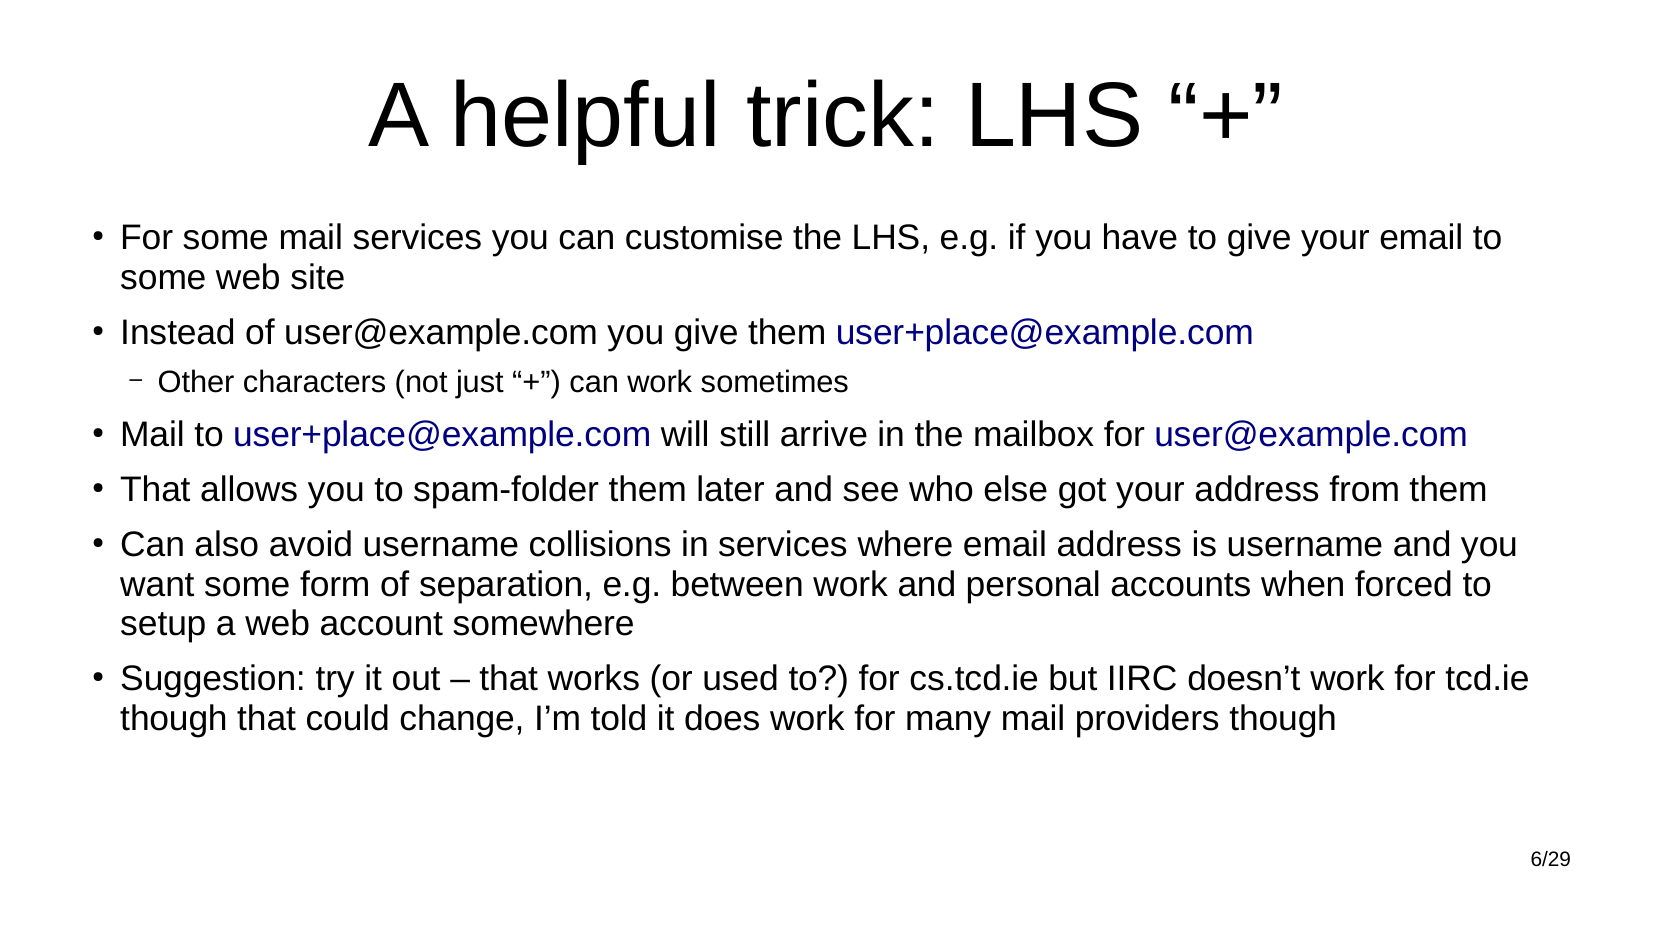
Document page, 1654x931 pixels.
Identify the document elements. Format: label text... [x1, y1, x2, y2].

list For some mail services you can customise the LHS, e.g. if you have to give your email to some web site Instead of user@example.com you give them user+place@example.com Other characters (not just “+”) can work sometimes Mail to user+place@example.com will still arrive in the mailbox for user@example.com That allows you to spam-folder them later and see who else got your address from them Can also avoid username collisions in services where email address is username and you want some form of separation, e.g. between work and personal accounts when forced to setup a web account somewhere Suggestion: try it out – that works (or used to?) for cs.tcd.ie but IIRC doesn’t work for tcd.ie though that could change, I’m told it does work for many mail providers though [82, 217, 1571, 758]
title A helpful trick: LHS “+” [82, 37, 1571, 193]
